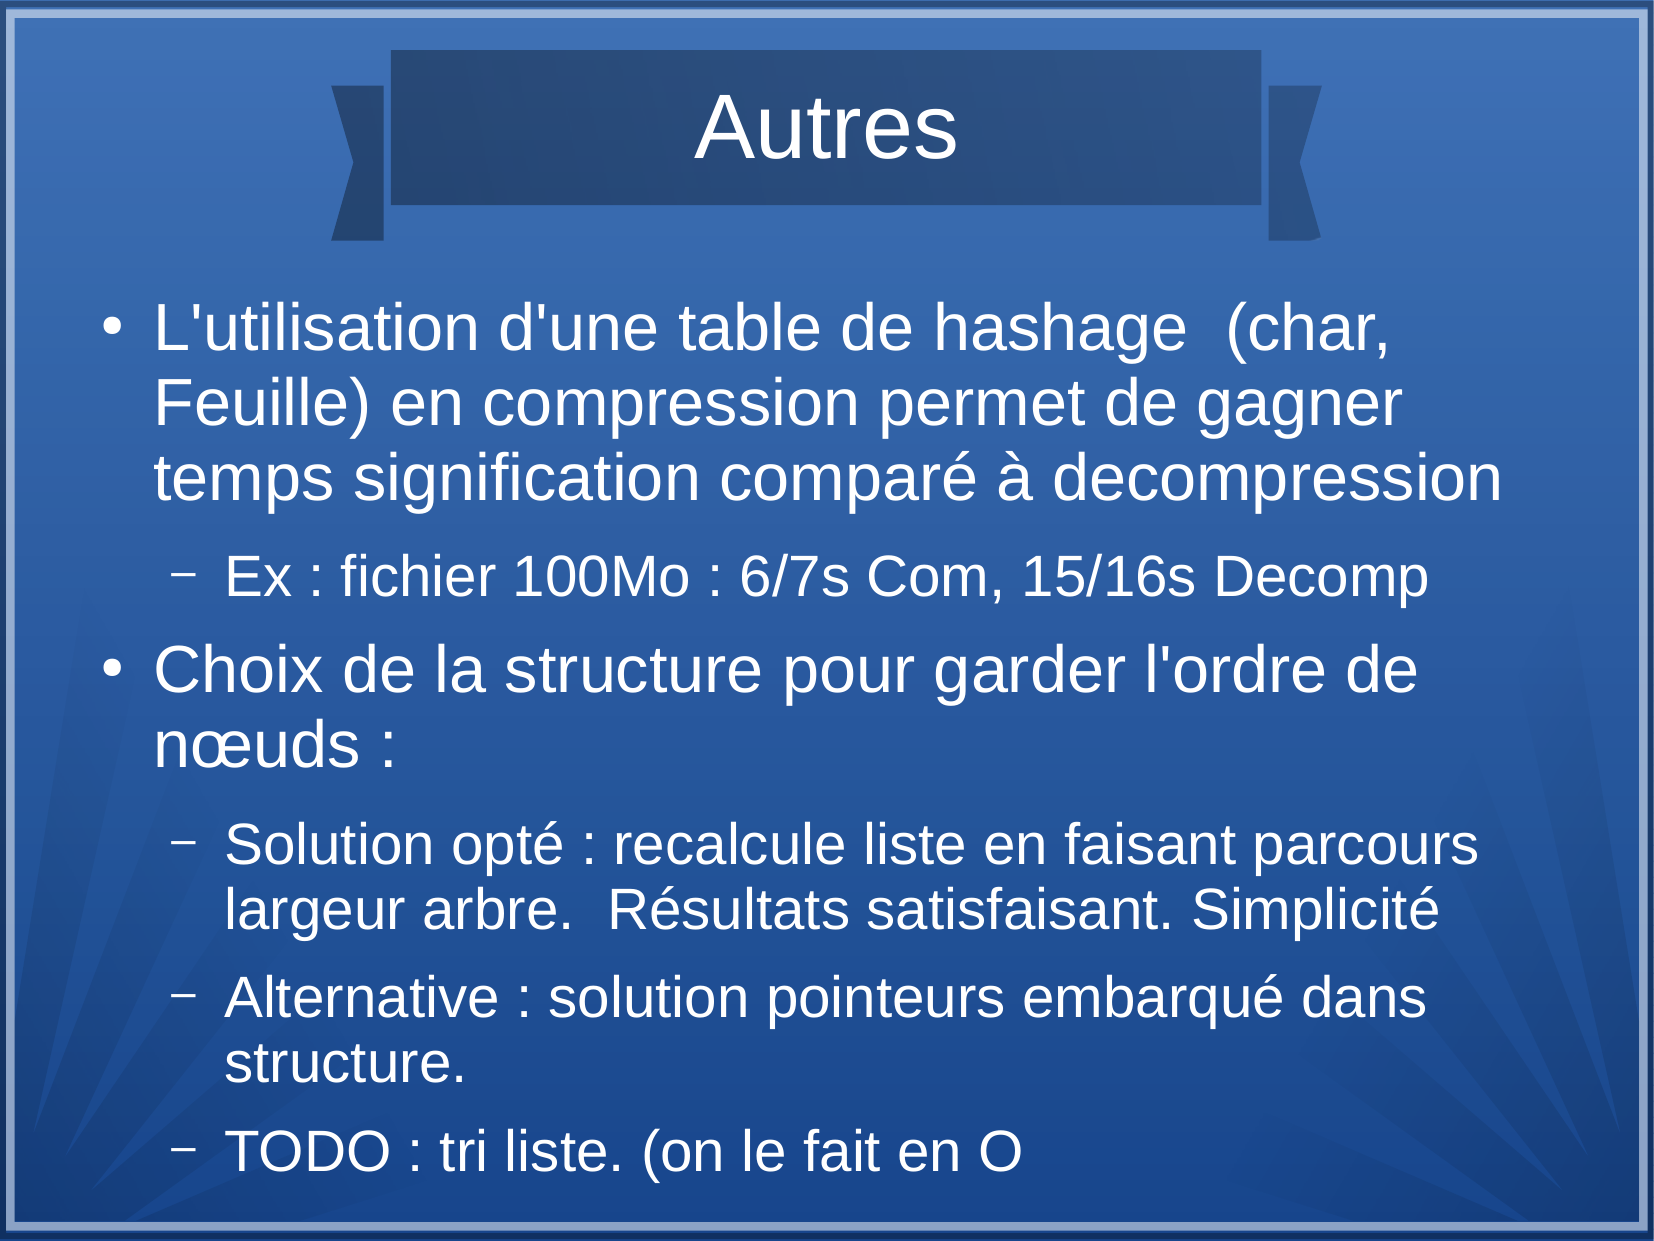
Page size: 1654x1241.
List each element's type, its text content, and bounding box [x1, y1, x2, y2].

title Autres [389, 49, 1264, 205]
list L'utilisation d'une table de hashage (char, Feuille) en compression permet de gagner temps signification comparé à decompression Ex : fichier 100Mo : 6/7s Com, 15/16s Decomp Choix de la structure pour garder l'ordre de nœuds : Solution opté : recalcule liste en faisant parcours largeur arbre. Résultats satisfaisant. Simplicité Alternative : solution pointeurs embarqué dans structure. TODO : tri liste. (on le fait en O [82, 290, 1538, 1241]
